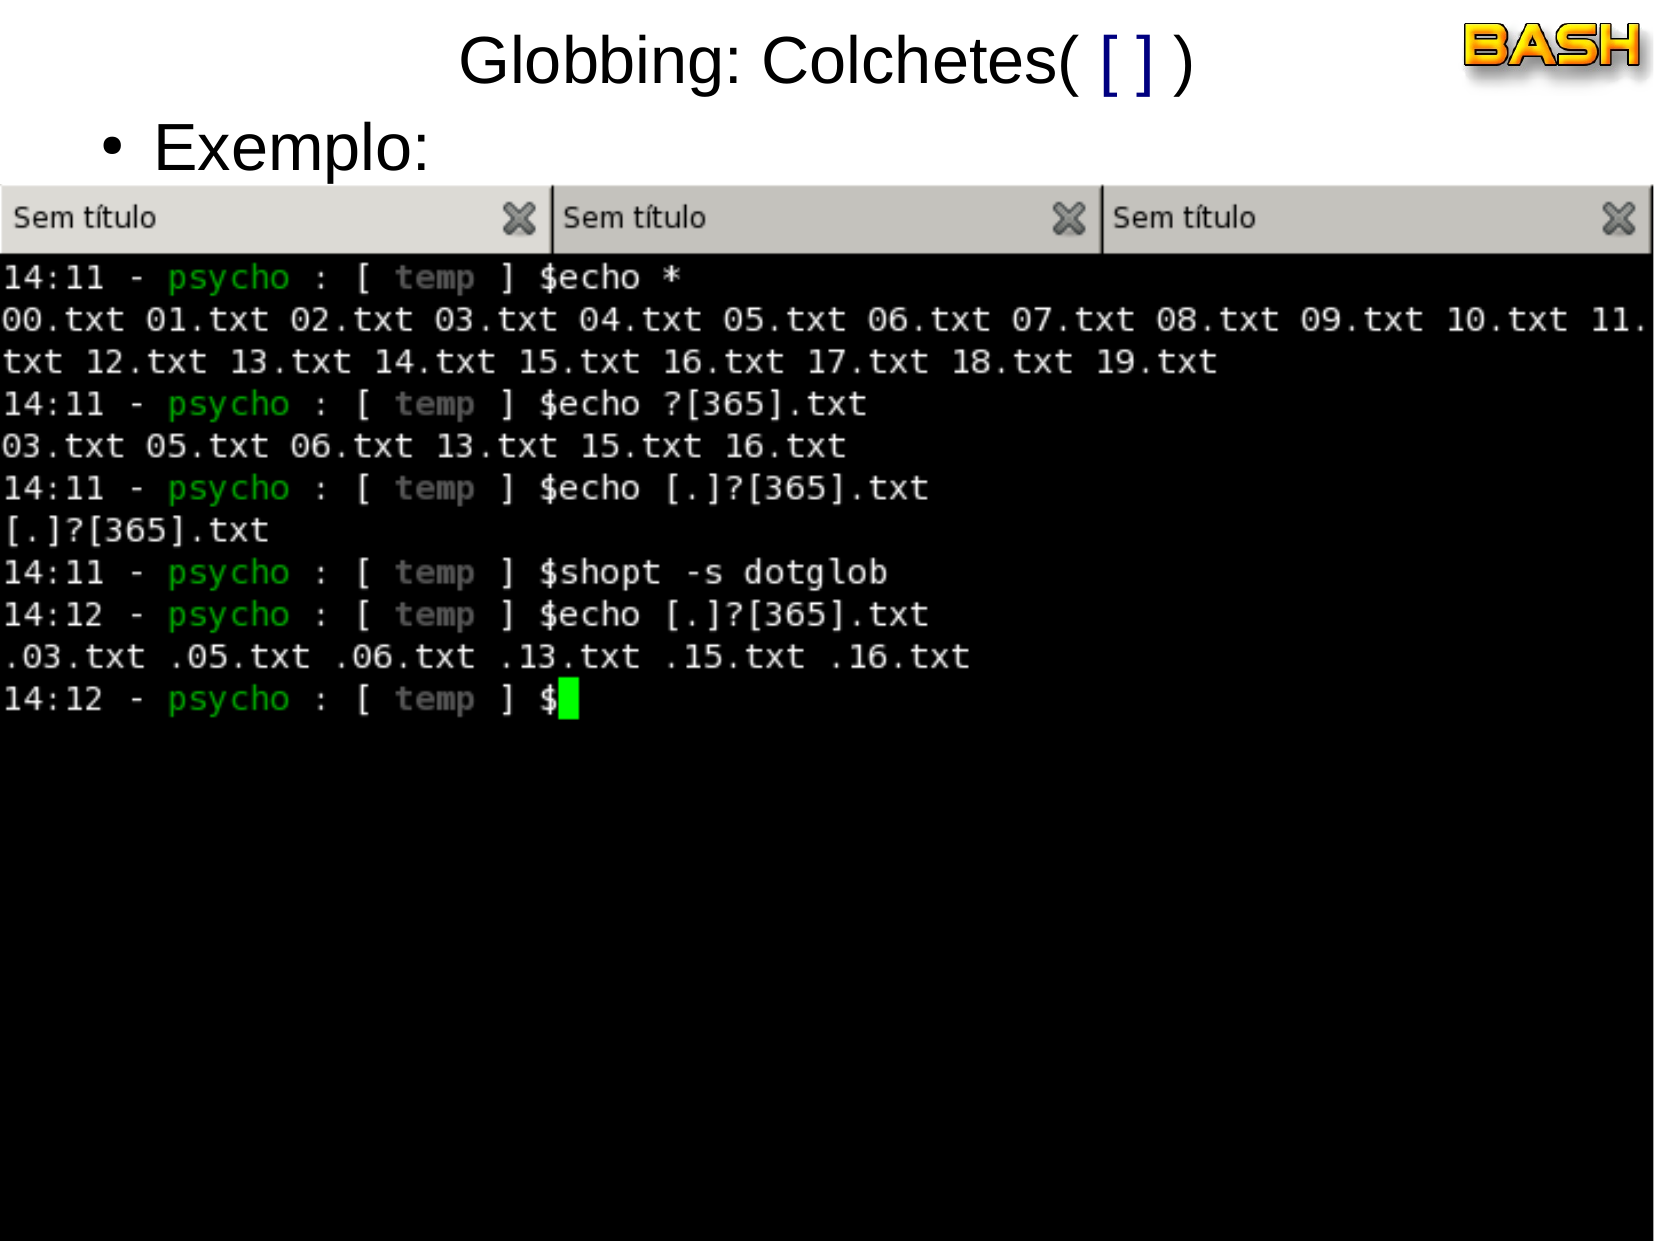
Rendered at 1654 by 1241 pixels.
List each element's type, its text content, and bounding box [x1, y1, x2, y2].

list Exemplo: [82, 110, 1571, 184]
picture [0, 184, 1654, 1241]
picture [1450, 0, 1654, 96]
title Globbing: Colchetes( [ ] ) [82, 22, 1571, 98]
